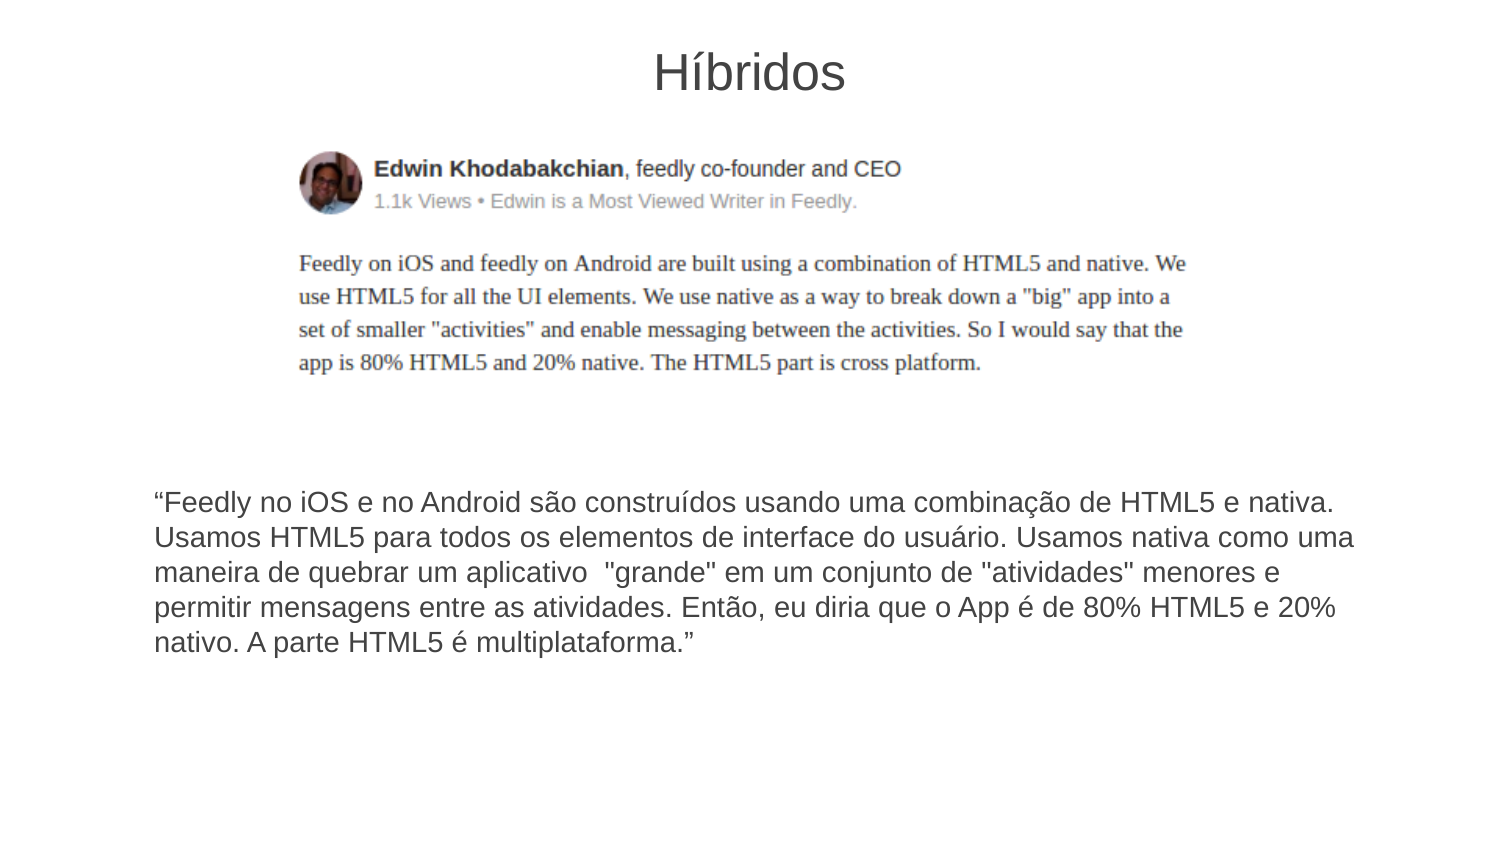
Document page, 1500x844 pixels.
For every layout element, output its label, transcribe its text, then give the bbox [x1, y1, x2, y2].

text_box “Feedly no iOS e no Android são construídos usando uma combinação de HTML5 e nativa. Usamos HTML5 para todos os elementos de interface do usuário. Usamos nativa como uma maneira de quebrar um aplicativo "grande" em um conjunto de "atividades" menores e permitir mensagens entre as atividades. Então, eu diria que o App é de 80% HTML5 e 20% nativo. A parte HTML5 é multiplataforma.” [139, 468, 1382, 685]
picture [278, 136, 1202, 386]
text_box Híbridos [437, 23, 1063, 144]
